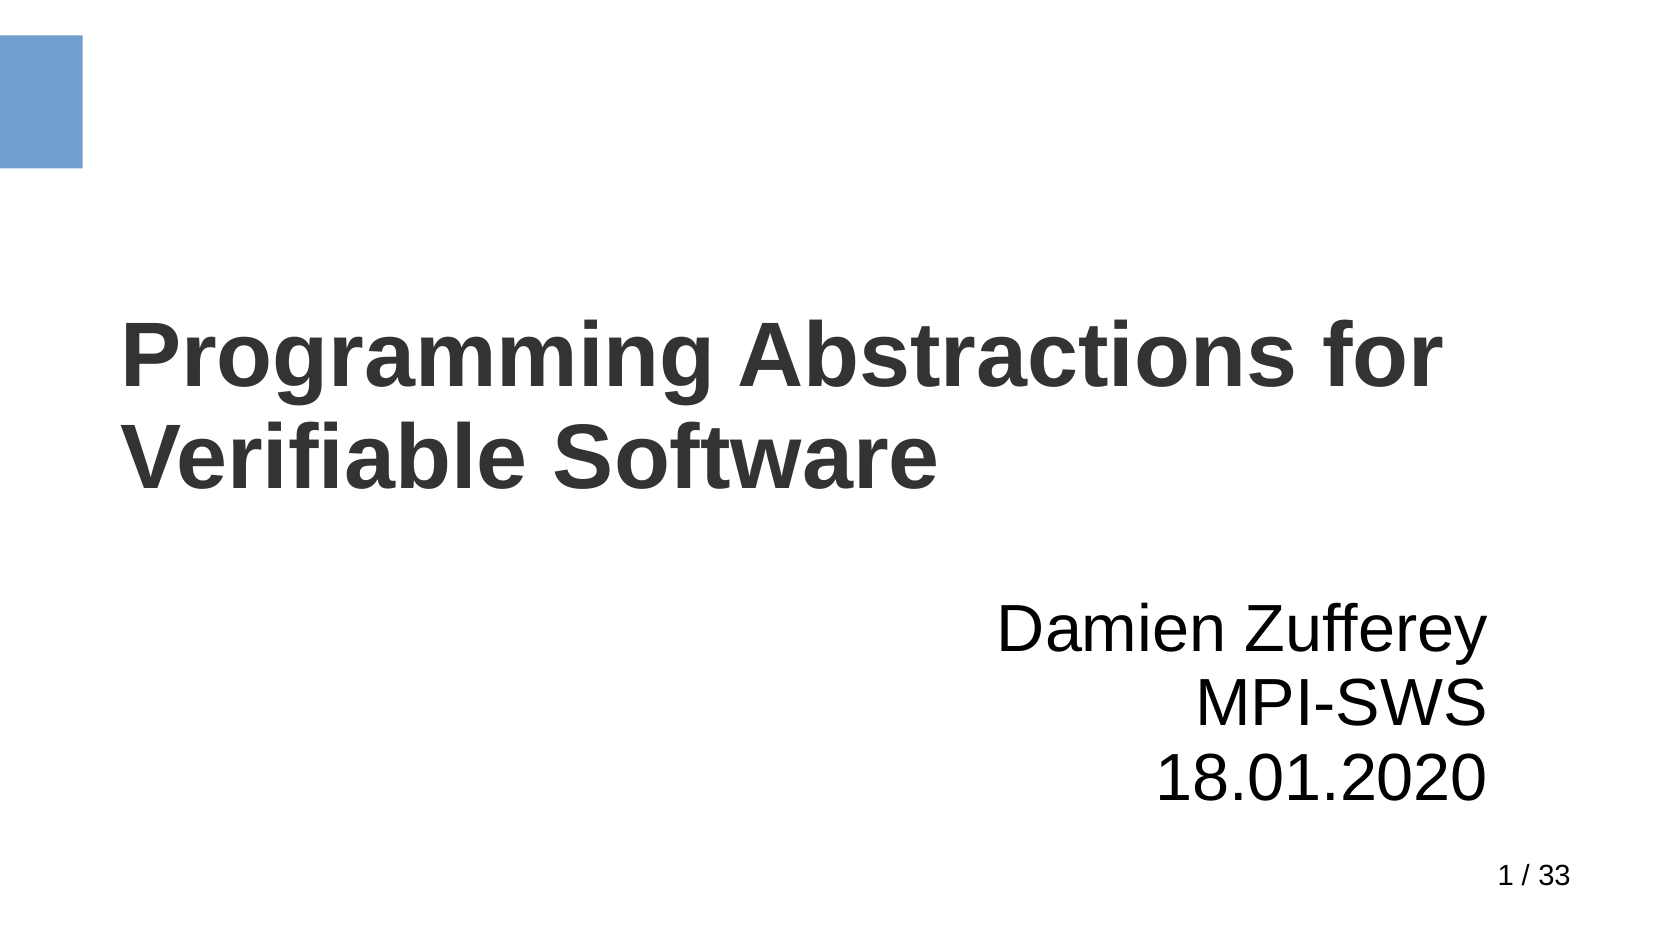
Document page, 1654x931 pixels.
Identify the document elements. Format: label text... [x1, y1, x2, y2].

title Programming Abstractions for Verifiable Software [120, 181, 1609, 631]
subtitle Damien Zufferey MPI-SWS 18.01.2020 [625, 590, 1489, 815]
